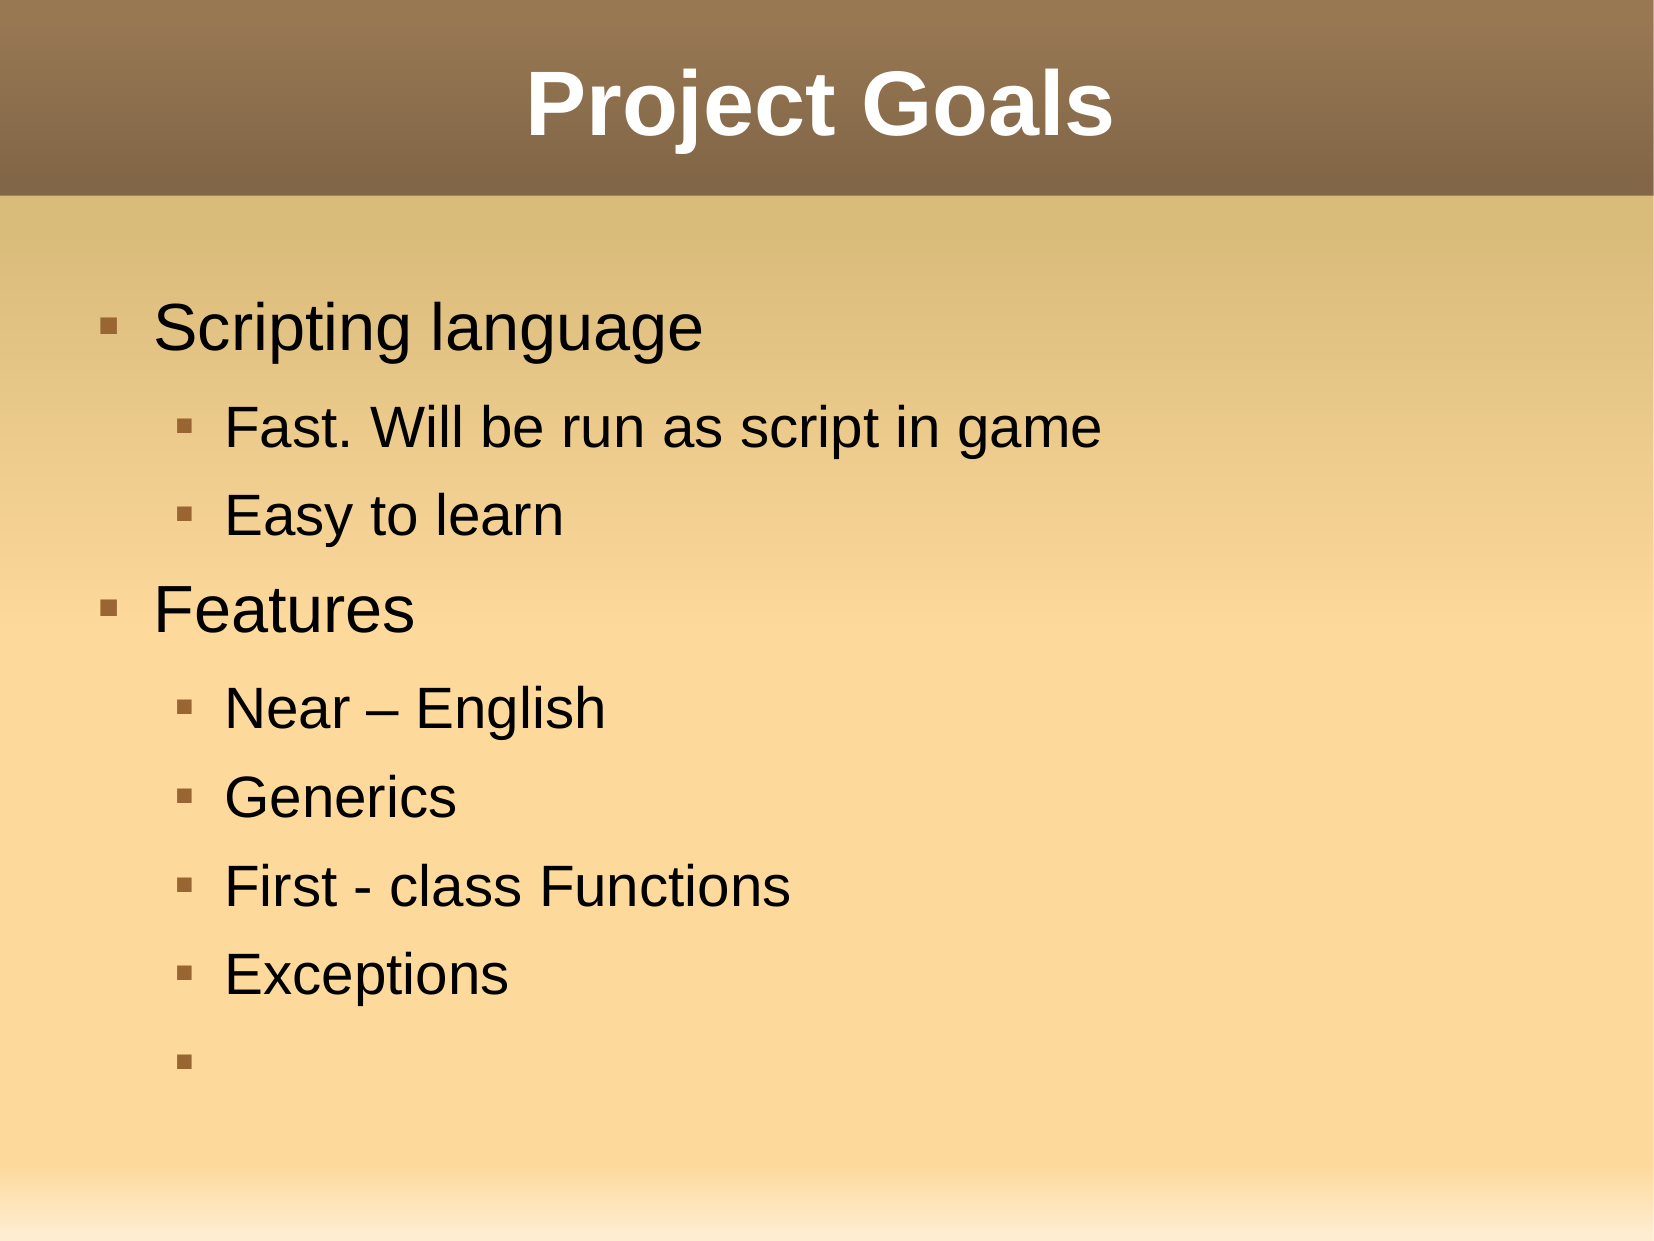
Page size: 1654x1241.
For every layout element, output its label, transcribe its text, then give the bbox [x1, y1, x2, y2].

picture [0, 0, 1654, 1241]
list Scripting language Fast. Will be run as script in game Easy to learn Features Near – English Generics First - class Functions Exceptions [82, 290, 1571, 1109]
title Project Goals [76, 0, 1565, 208]
